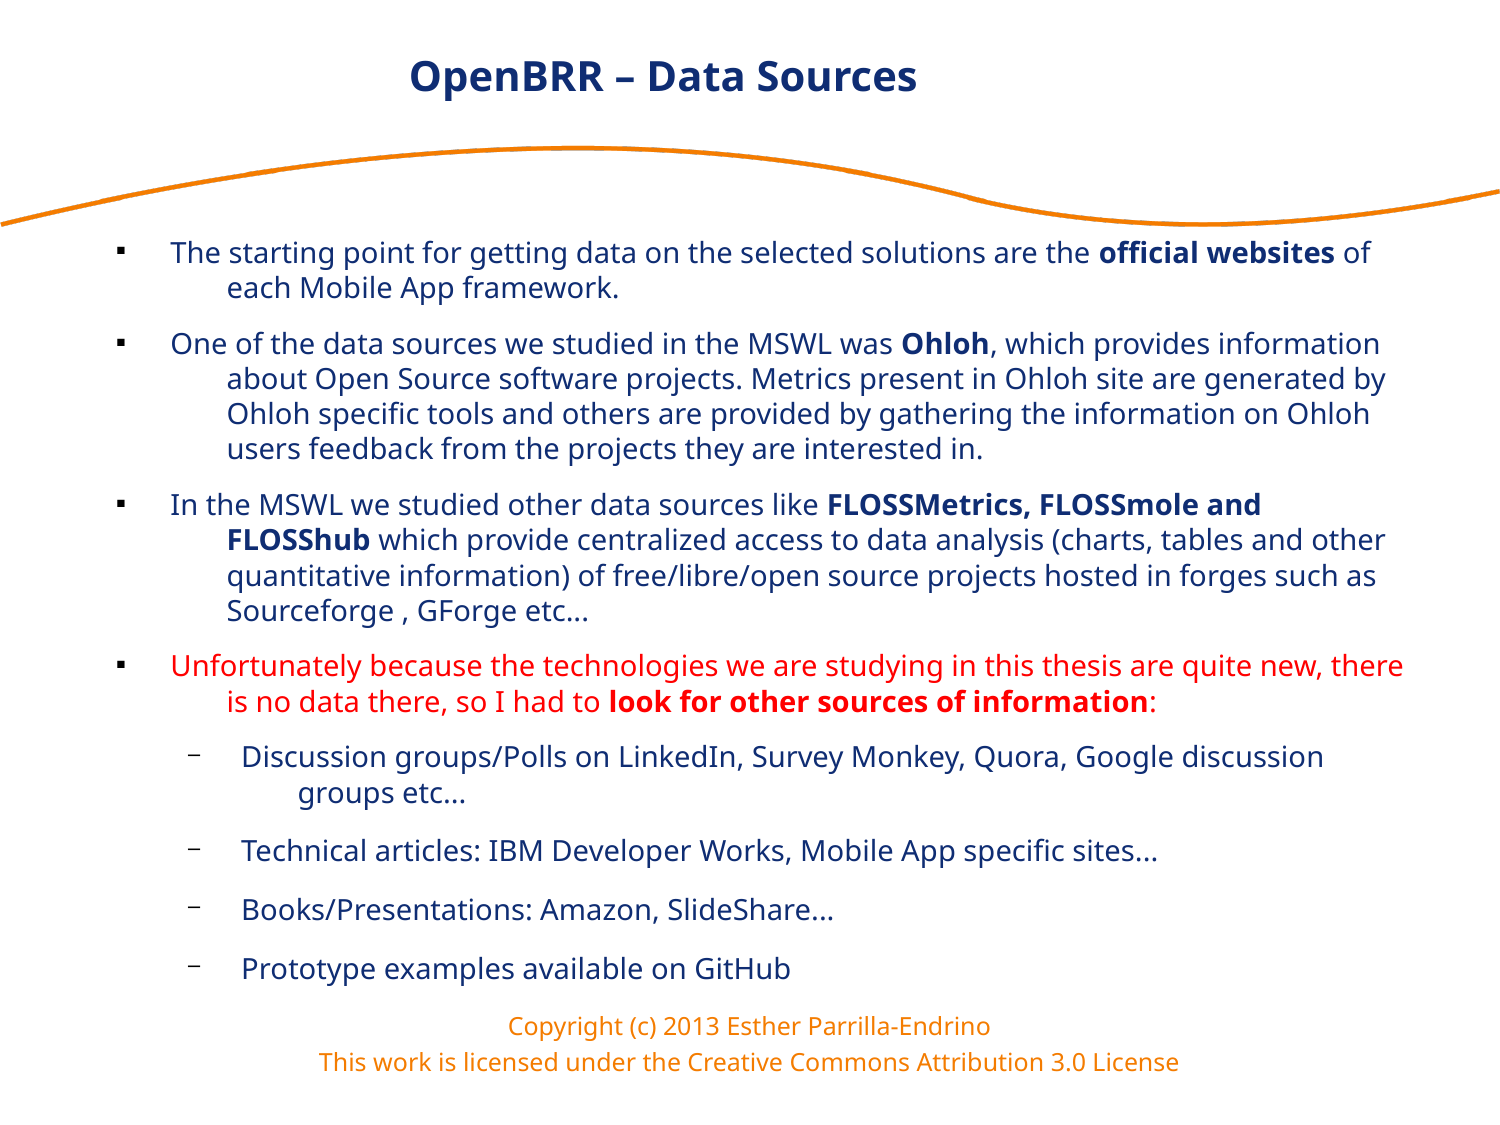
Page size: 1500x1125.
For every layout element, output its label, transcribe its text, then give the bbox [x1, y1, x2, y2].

title OpenBRR – Data Sources [142, 49, 1184, 152]
list Copyright (c) 2013 Esther Parrilla-Endrino This work is licensed under the Creative Commons Attribution 3.0 License [90, 1010, 1411, 1096]
picture [0, 145, 1500, 227]
list The starting point for getting data on the selected solutions are the official websites of each Mobile App framework. One of the data sources we studied in the MSWL was Ohloh, which provides information about Open Source software projects. Metrics present in Ohloh site are generated by Ohloh specific tools and others are provided by gathering the information on Ohloh users feedback from the projects they are interested in. In the MSWL we studied other data sources like FLOSSMetrics, FLOSSmole and FLOSShub which provide centralized access to data analysis (charts, tables and other quantitative information) of free/libre/open source projects hosted in forges such as Sourceforge , GForge etc... Unfortunately because the technologies we are studying in this thesis are quite new, there is no data there, so I had to look for other sources of information: Discussion groups/Polls on LinkedIn, Survey Monkey, Quora, Google discussion groups etc... Technical articles: IBM Developer Works, Mobile App specific sites... Books/Presentations: Amazon, SlideShare... Prototype examples available on GitHub [99, 164, 1411, 1004]
